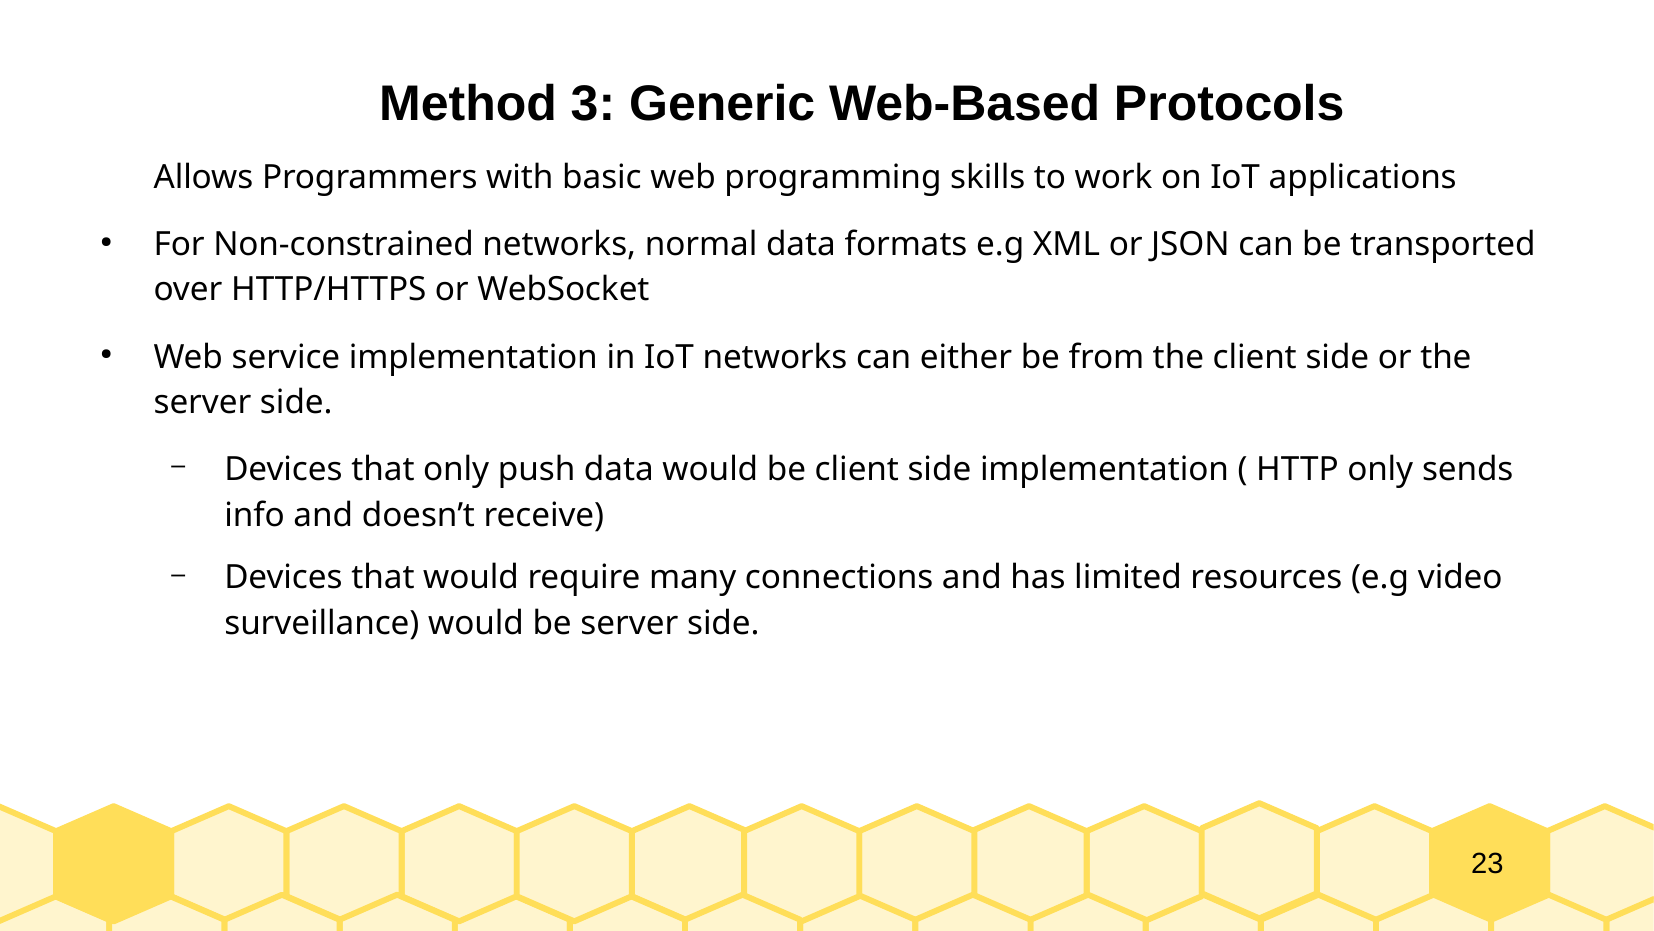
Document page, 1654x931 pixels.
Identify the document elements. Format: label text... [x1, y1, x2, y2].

list Method 3: Generic Web-Based Protocols Allows Programmers with basic web programming skills to work on IoT applications For Non-constrained networks, normal data formats e.g XML or JSON can be transported over HTTP/HTTPS or WebSocket Web service implementation in IoT networks can either be from the client side or the server side. Devices that only push data would be client side implementation ( HTTP only sends info and doesn’t receive) Devices that would require many connections and has limited resources (e.g video surveillance) would be server side. [82, 75, 1571, 758]
